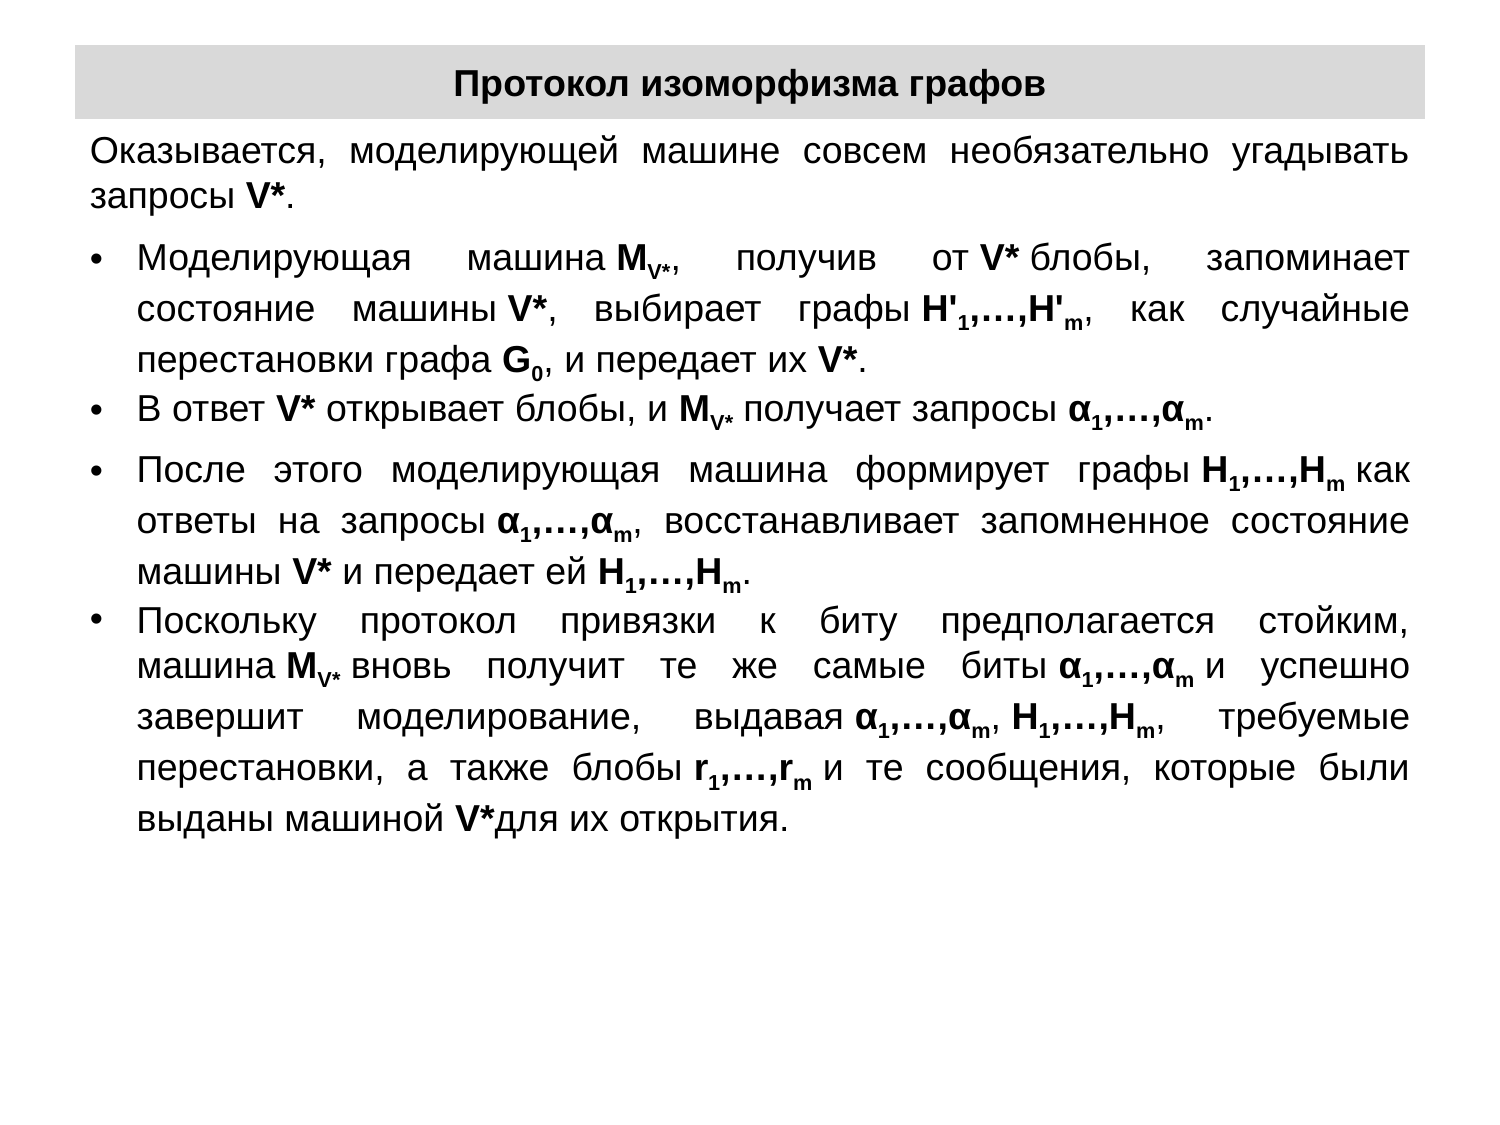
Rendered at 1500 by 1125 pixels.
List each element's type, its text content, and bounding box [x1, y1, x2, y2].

text_box В ответ V* открывает блобы, и MV* получает запросы α1,…,αm. [75, 376, 1425, 437]
text_box Моделирующая машина MV*, получив от V* блобы, запоминает состояние машины V*, выбирает графы H'1,…,H'm, как случайные перестановки графа G0, и передает их V*. [75, 225, 1425, 376]
text_box Поскольку протокол привязки к биту предполагается стойким, машина MV* вновь получит те же самые биты α1,…,αm и успешно завершит моделирование, выдавая α1,…,αm, H1,…,Hm, требуемые перестановки, а также блобы r1,…,rm и те сообщения, которые были выданы машиной V*для их открытия. [75, 588, 1425, 847]
text_box После этого моделирующая машина формирует графы H1,…,Hm как ответы на запросы α1,…,αm, восстанавливает запомненное состояние машины V* и передает ей H1,…,Hm. [75, 437, 1425, 588]
text_box Оказывается, моделирующей машине совсем необязательно угадывать запросы V*. [75, 119, 1425, 224]
text_box Протокол изоморфизма графов [75, 45, 1425, 119]
